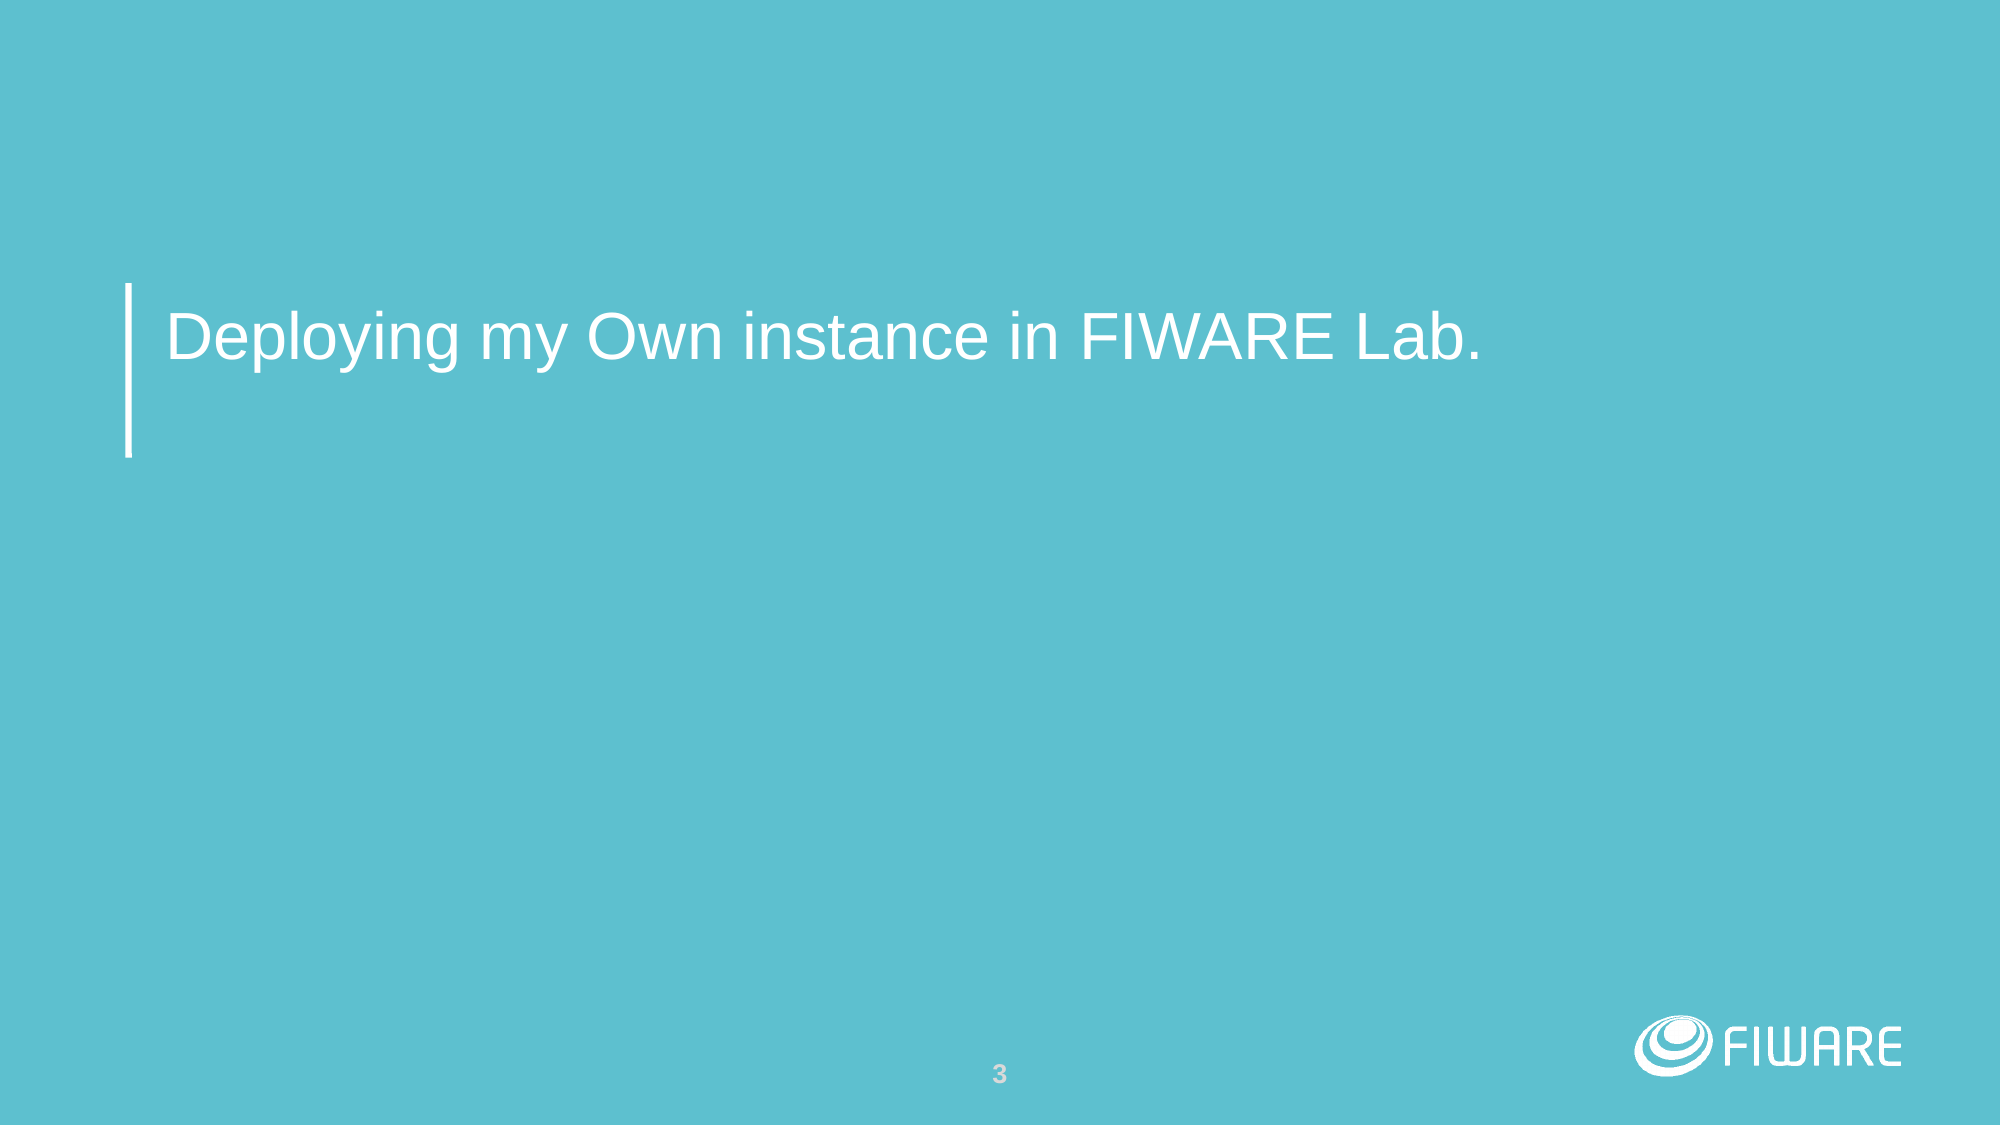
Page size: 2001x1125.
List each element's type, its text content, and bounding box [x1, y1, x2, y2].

picture [1620, 996, 1919, 1090]
title Deploying my Own instance in FIWARE Lab. [150, 277, 1850, 453]
slide_number <número> [887, 1042, 1113, 1103]
